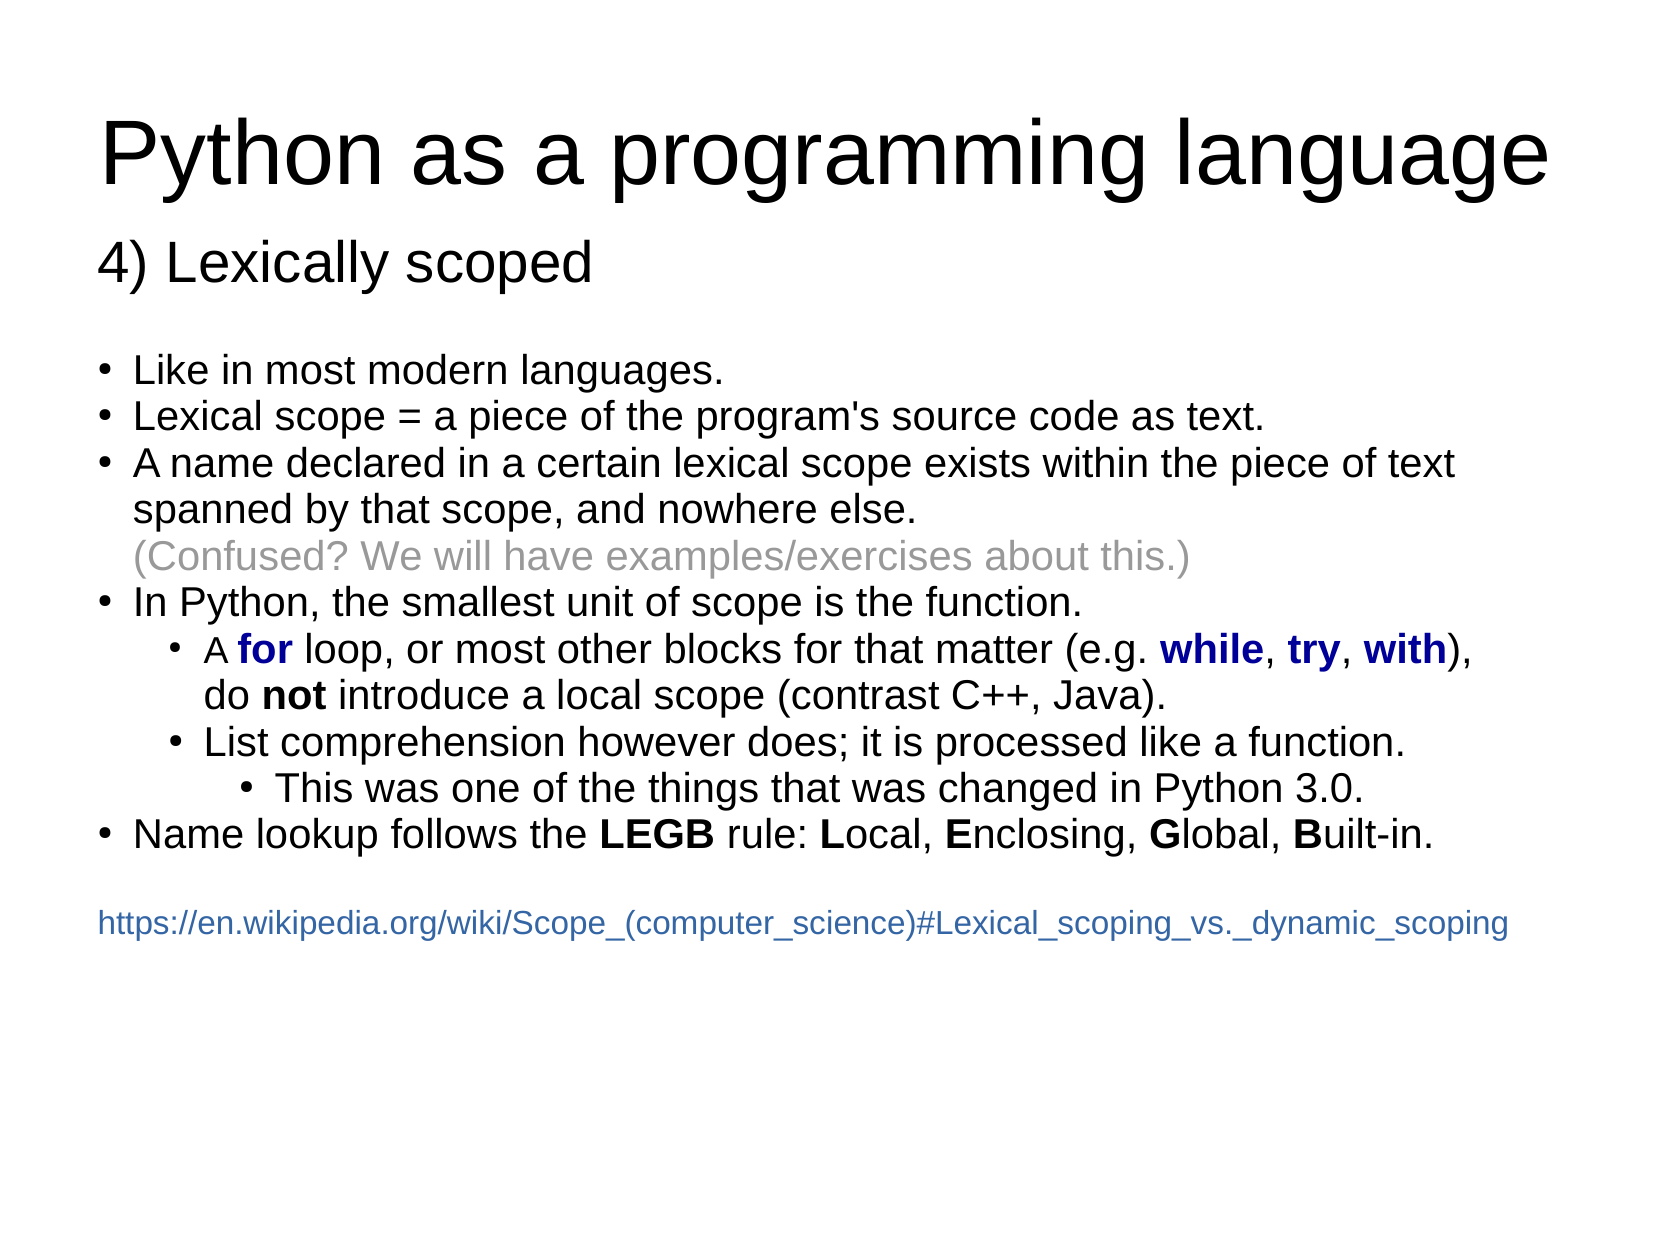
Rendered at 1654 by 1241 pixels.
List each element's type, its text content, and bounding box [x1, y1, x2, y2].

text_box 4) Lexically scoped Like in most modern languages. Lexical scope = a piece of the program's source code as text. A name declared in a certain lexical scope exists within the piece of text spanned by that scope, and nowhere else. (Confused? We will have examples/exercises about this.) In Python, the smallest unit of scope is the function. A for loop, or most other blocks for that matter (e.g. while, try, with), do not introduce a local scope (contrast C++, Java). List comprehension however does; it is processed like a function. This was one of the things that was changed in Python 3.0. Name lookup follows the LEGB rule: Local, Enclosing, Global, Built-in. https://en.wikipedia.org/wiki/Scope_(computer_science)#Lexical_scoping_vs._dynamic_scoping [82, 222, 1561, 975]
title Python as a programming language [82, 49, 1571, 257]
